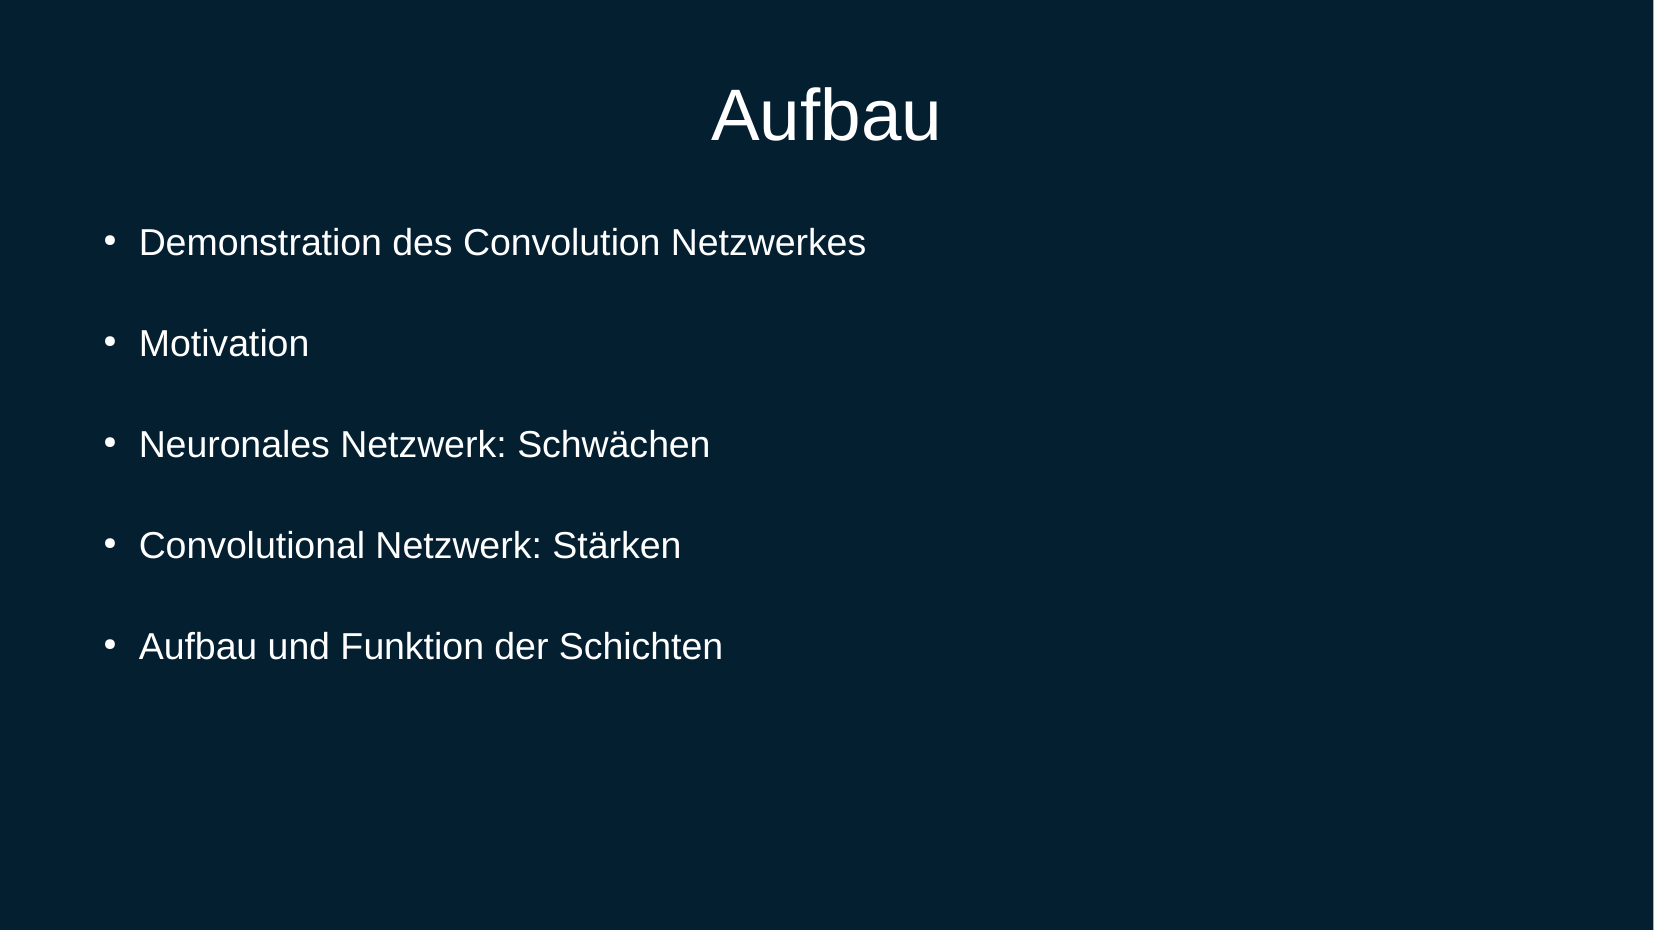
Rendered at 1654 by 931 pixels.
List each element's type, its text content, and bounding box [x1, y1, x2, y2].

text_box Demonstration des Convolution Netzwerkes Motivation Neuronales Netzwerk: Schwächen Convolutional Netzwerk: Stärken Aufbau und Funktion der Schichten [88, 213, 1565, 675]
title Aufbau [82, 37, 1571, 193]
